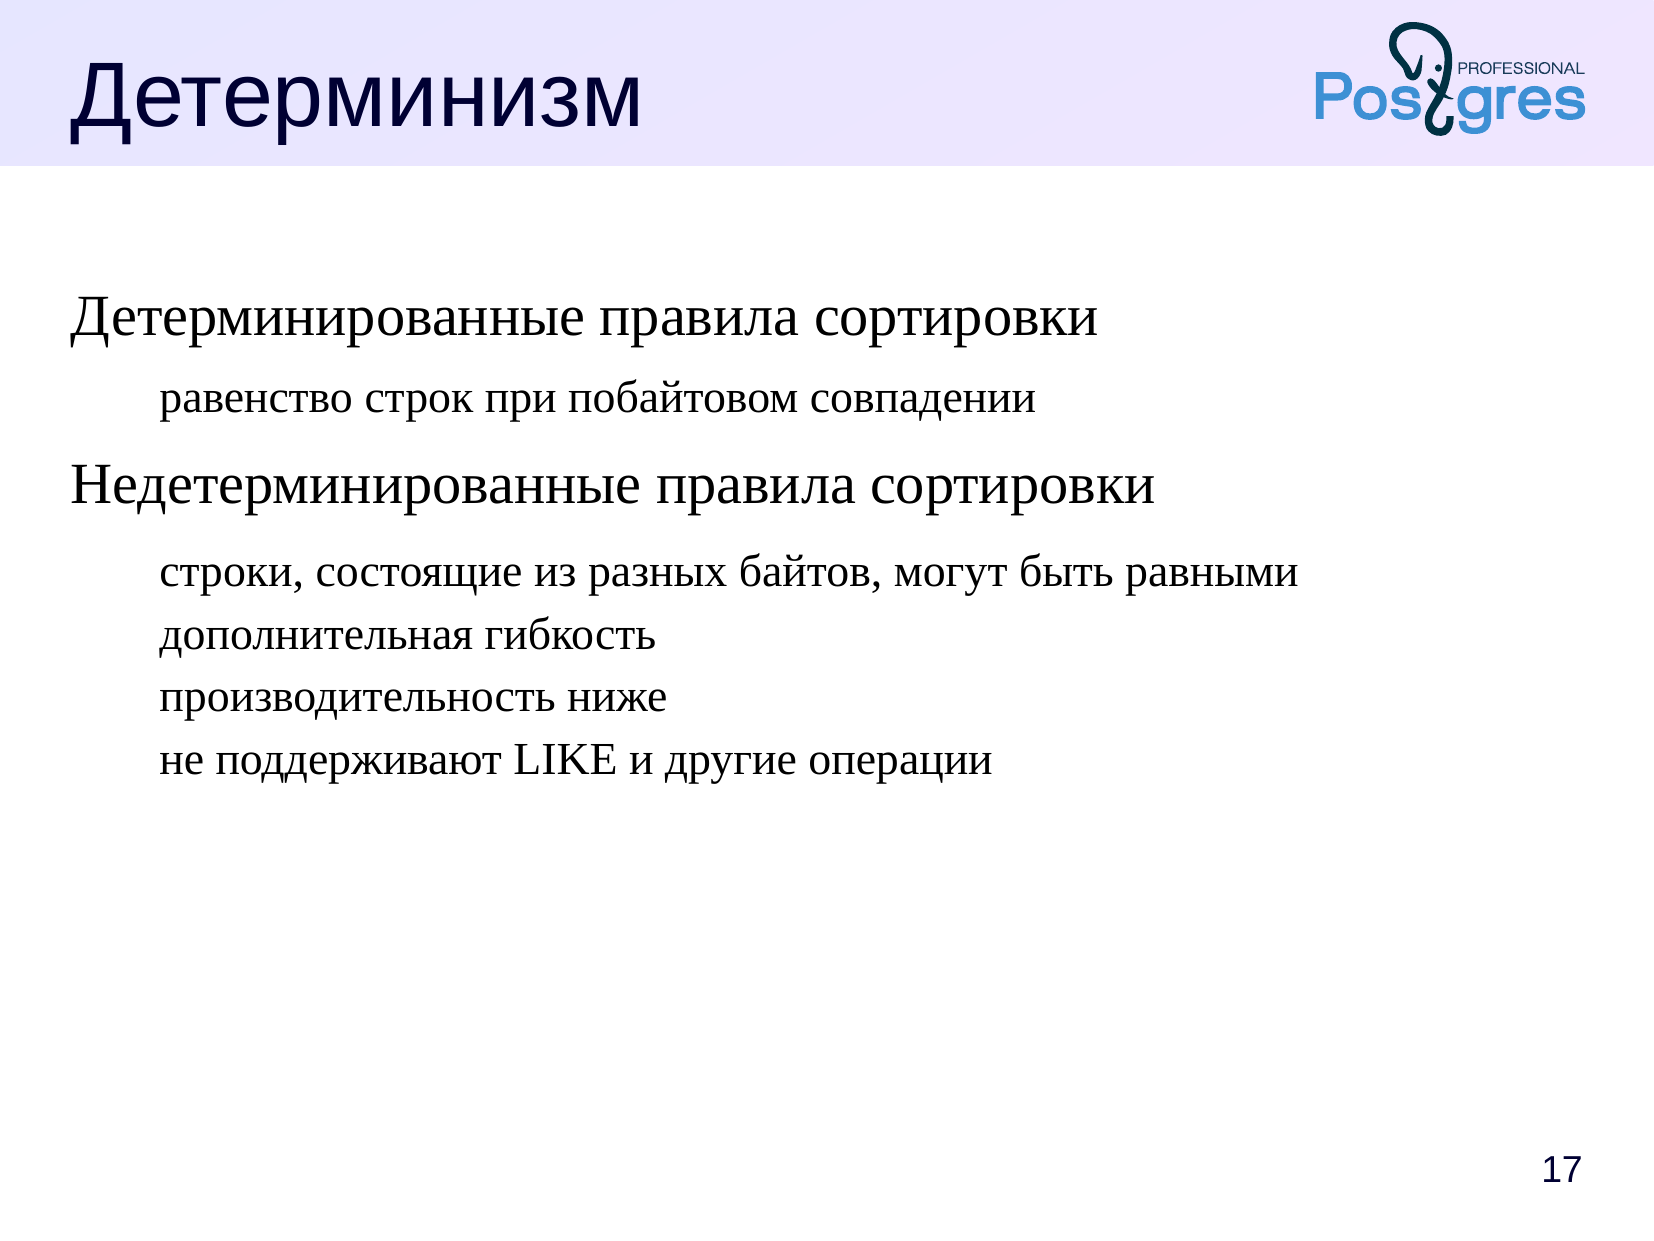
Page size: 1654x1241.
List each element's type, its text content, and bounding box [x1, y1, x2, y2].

title Детерминизм [70, 43, 1241, 147]
list Детерминированные правила сортировки равенство строк при побайтовом совпадении Недетерминированные правила сортировки строки, состоящие из разных байтов, могут быть равными дополнительная гибкость производительность ниже не поддерживают LIKE и другие операции [70, 283, 1583, 1134]
